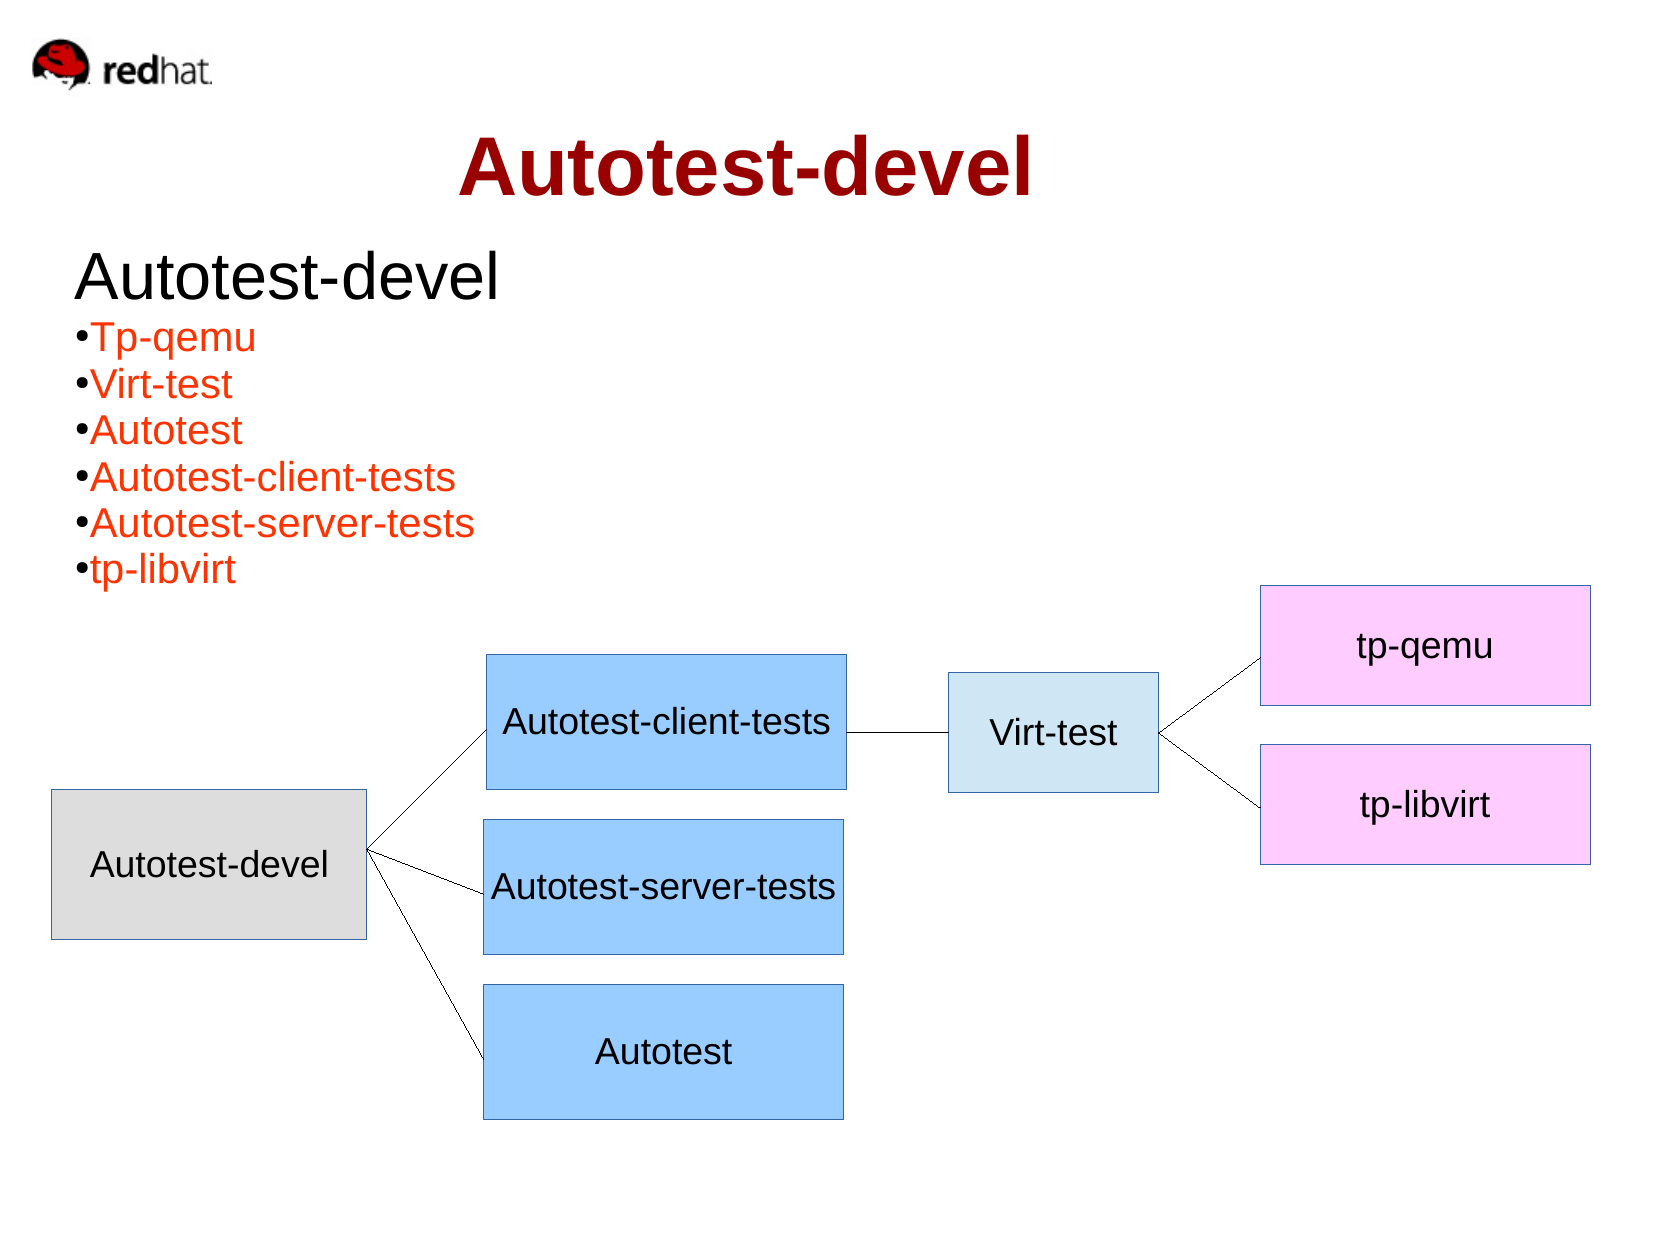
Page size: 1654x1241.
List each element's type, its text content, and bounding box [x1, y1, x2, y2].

picture [31, 37, 212, 98]
text_box Autotest-server-tests [483, 819, 844, 955]
text_box tp-qemu [1260, 585, 1591, 706]
text_box tp-libvirt [1260, 744, 1591, 865]
text_box Autotest-client-tests [486, 654, 847, 790]
text_box Virt-test [948, 672, 1159, 793]
text_box Autotest-devel [51, 789, 367, 940]
text_box Autotest-devel Tp-qemu Virt-test Autotest Autotest-client-tests Autotest-server-tests tp-libvirt [60, 231, 586, 601]
text_box Autotest [483, 984, 844, 1120]
text_box Autotest-devel [150, 112, 1313, 226]
